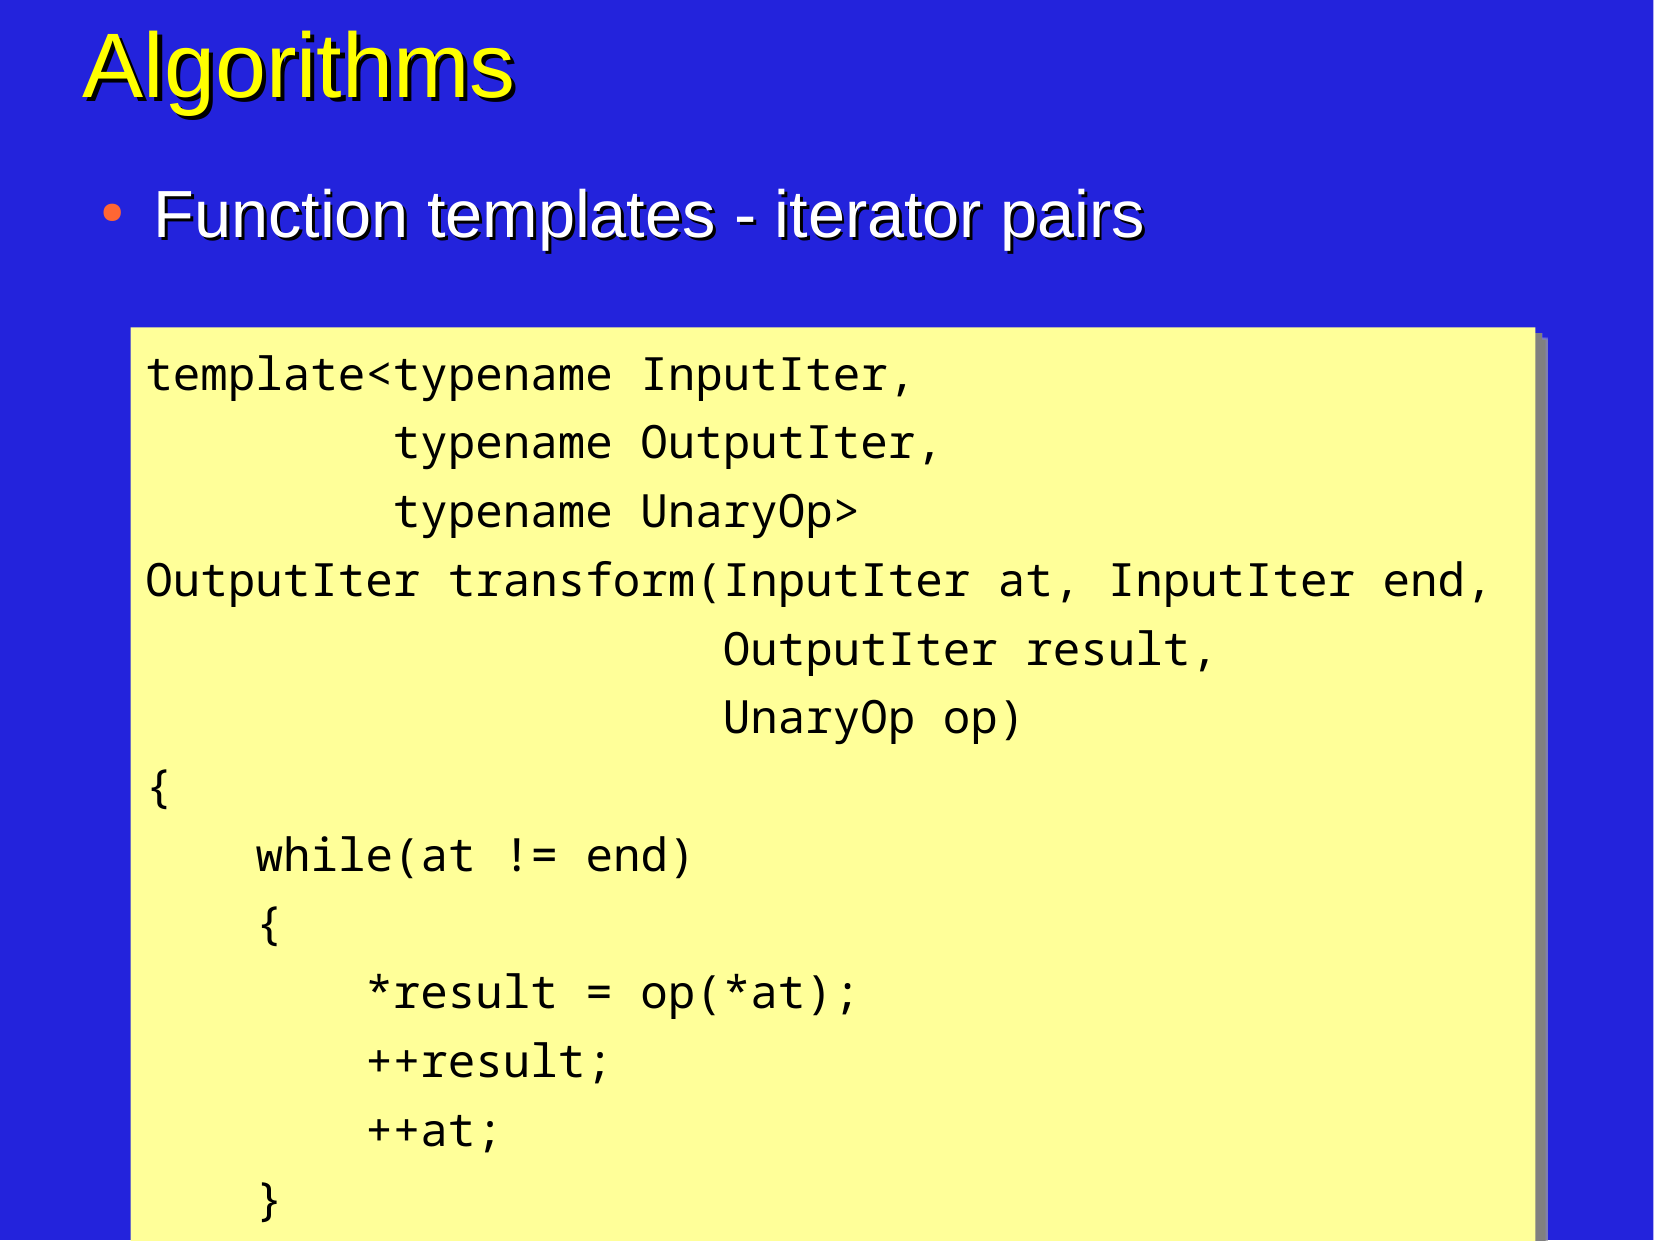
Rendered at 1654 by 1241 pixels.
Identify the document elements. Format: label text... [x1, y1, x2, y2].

text_box template<typename InputIter, typename OutputIter, typename UnaryOp> OutputIter transform(InputIter at, InputIter end, OutputIter result, UnaryOp op) { while(at != end) { *result = op(*at); ++result; ++at; } return result; } [130, 327, 1536, 1241]
list Function templates - iterator pairs [82, 177, 1571, 1182]
title Algorithms [82, 2, 1571, 130]
